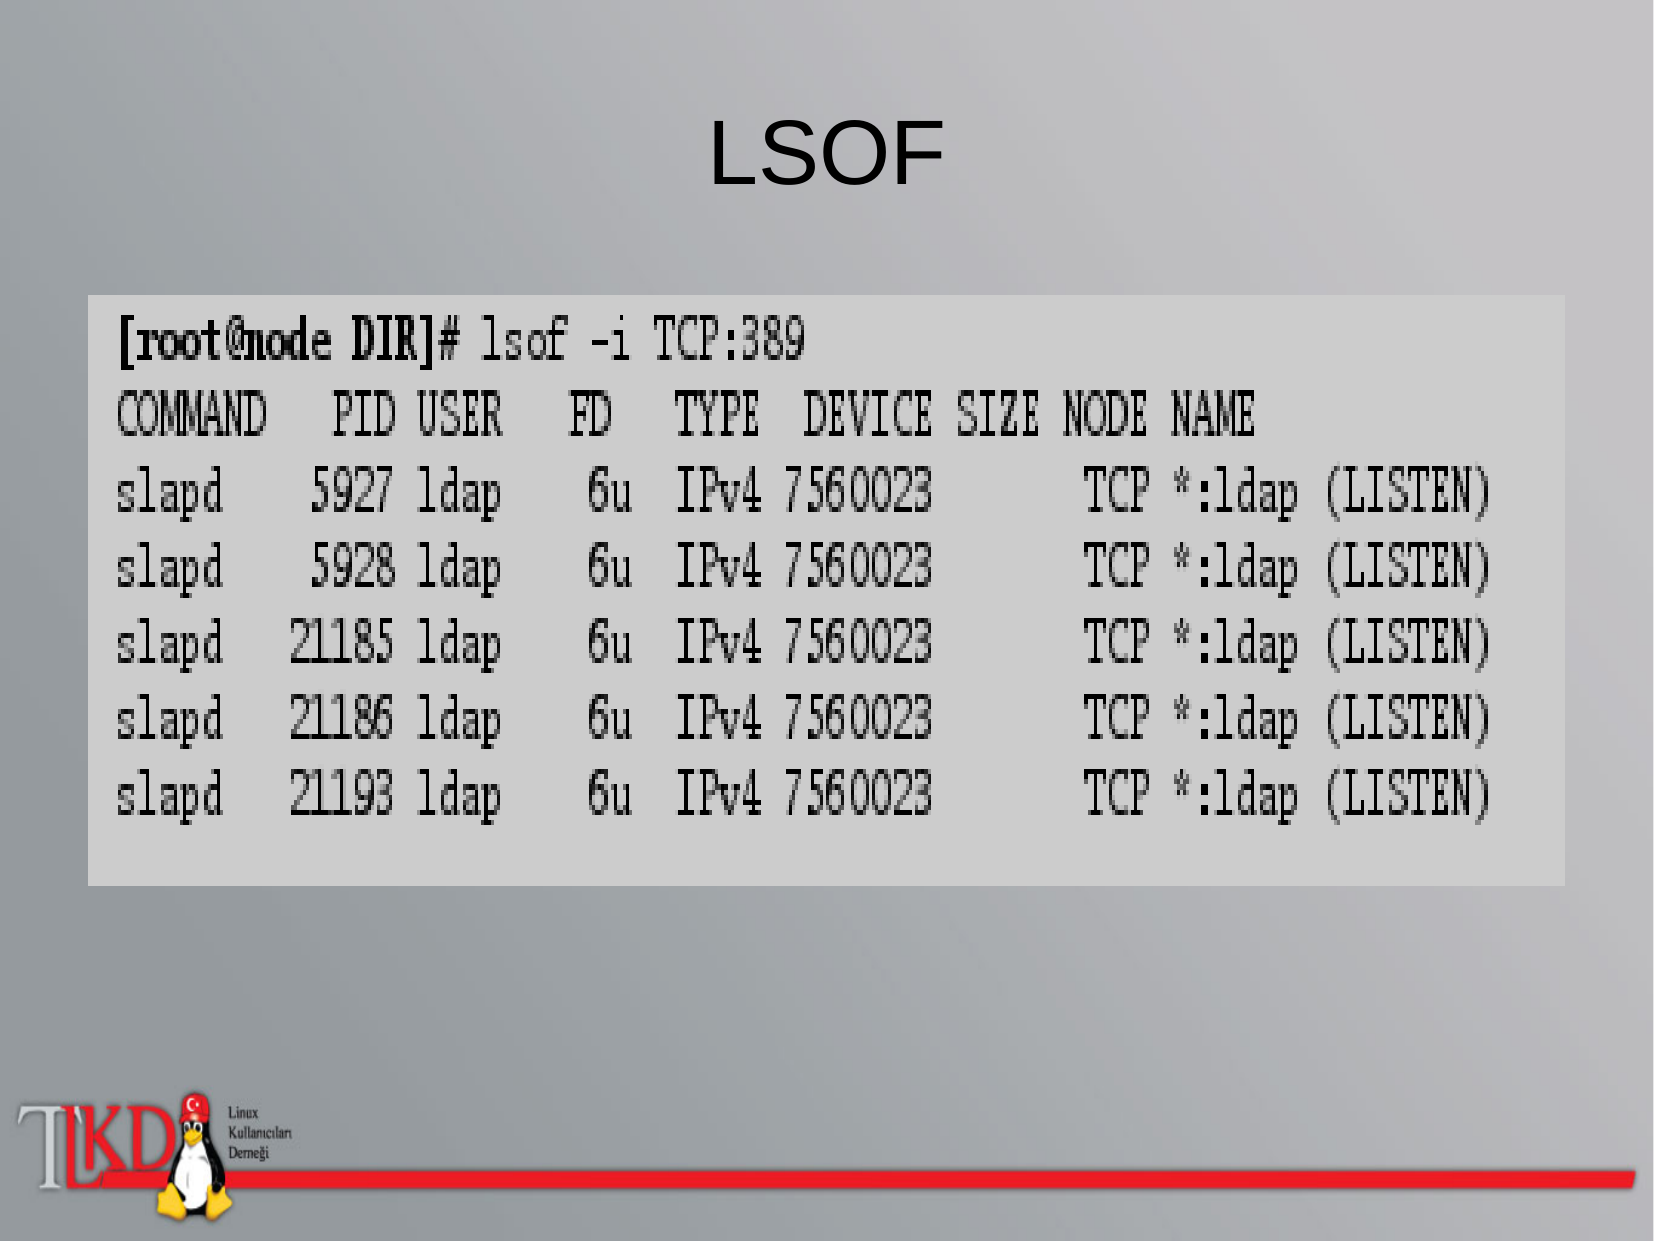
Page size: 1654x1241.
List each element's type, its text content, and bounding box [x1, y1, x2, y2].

title LSOF [82, 49, 1571, 257]
picture [0, 0, 1654, 1241]
